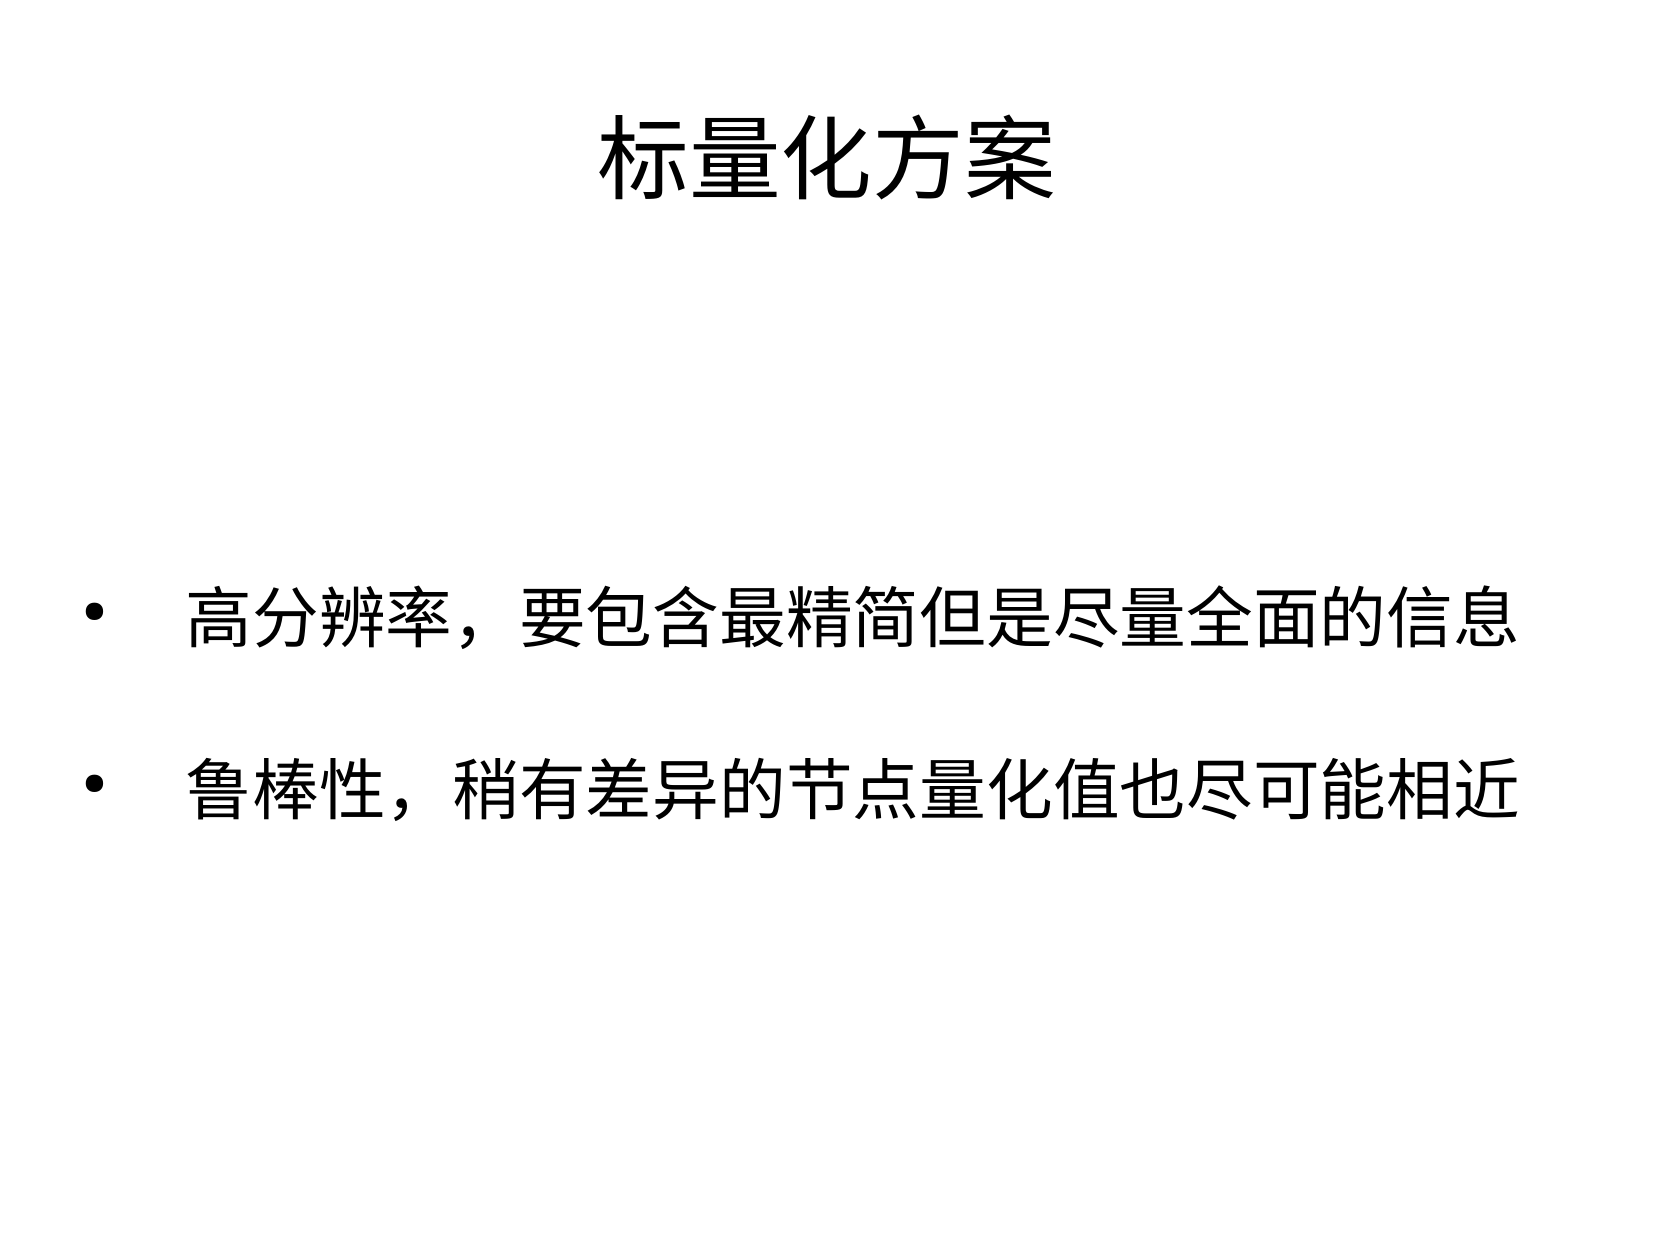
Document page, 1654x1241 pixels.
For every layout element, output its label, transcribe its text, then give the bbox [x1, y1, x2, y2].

subtitle 高分辨率，要包含最精简但是尽量全面的信息 鲁棒性，稍有差异的节点量化值也尽可能相近 [82, 290, 1571, 1109]
title 标量化方案 [82, 49, 1571, 257]
